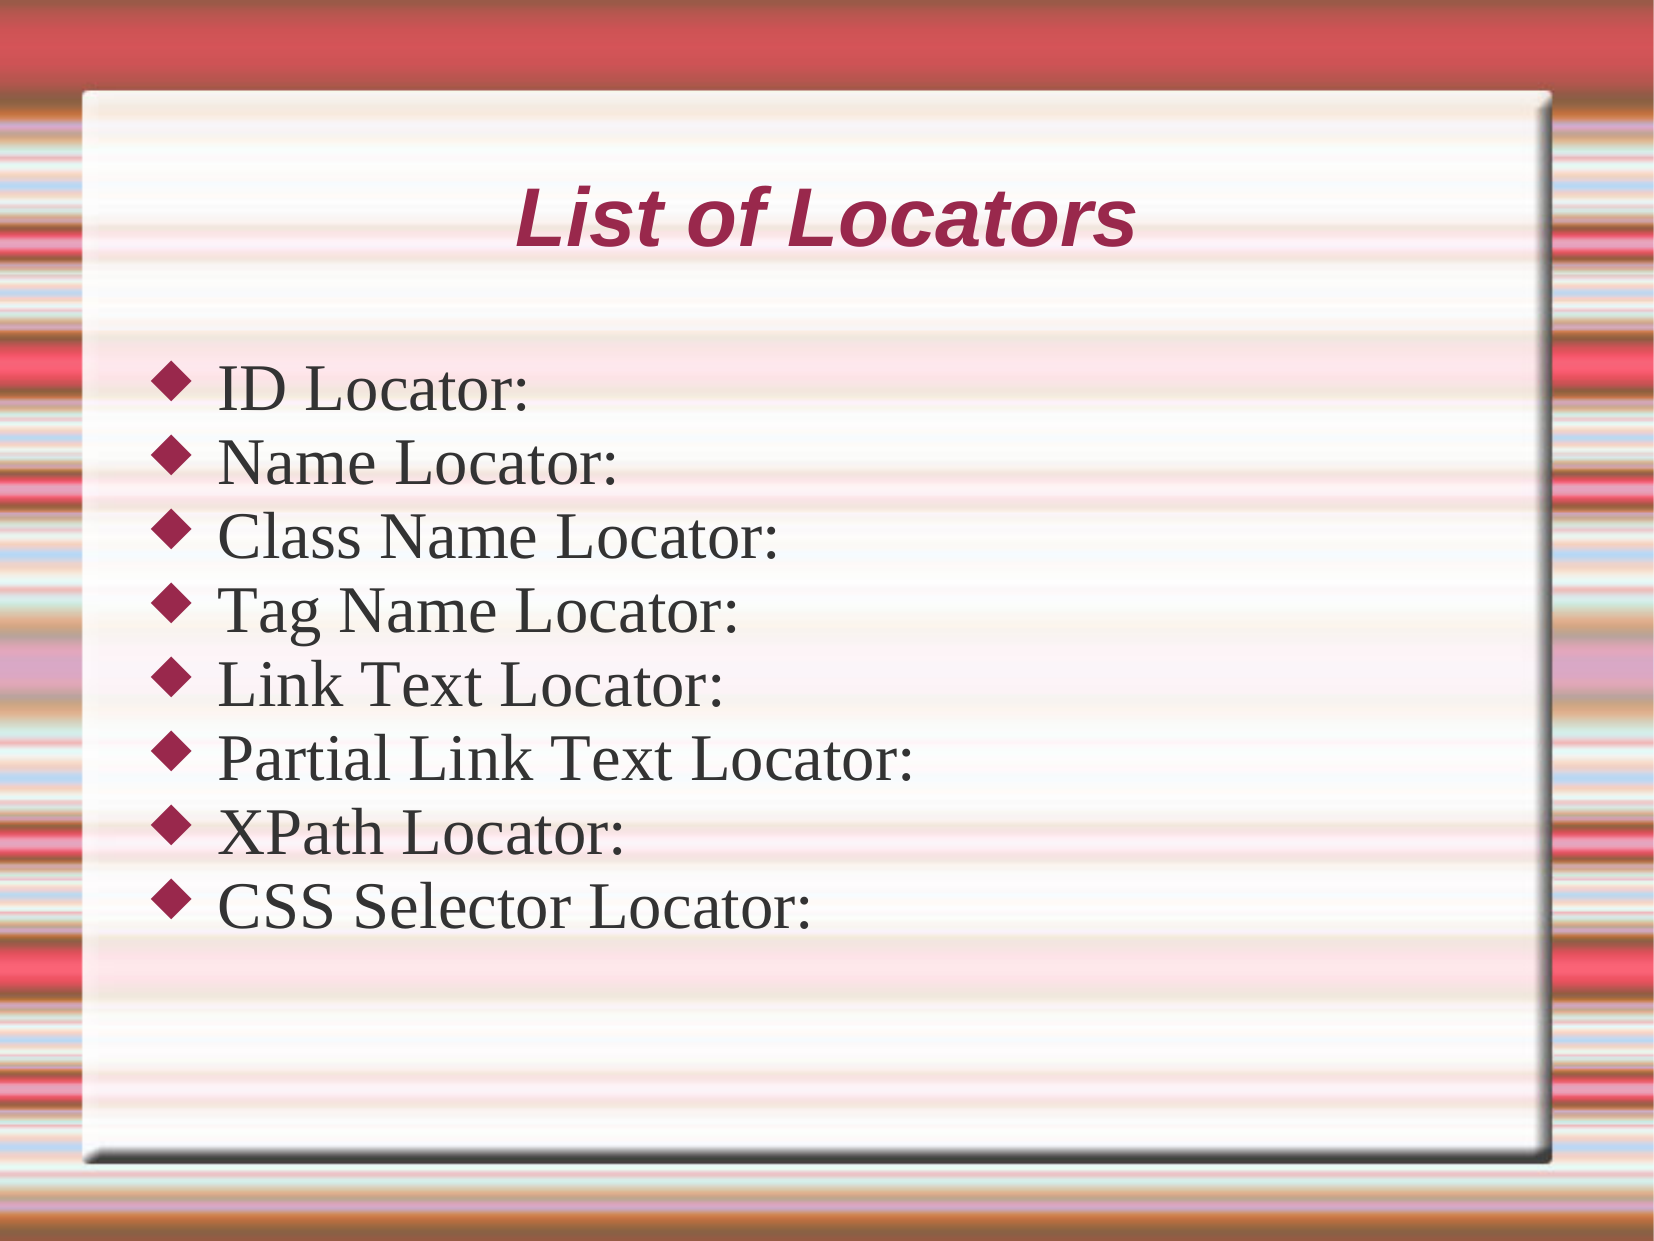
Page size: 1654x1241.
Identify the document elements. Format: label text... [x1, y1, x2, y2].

picture [0, 0, 1654, 1241]
list ID Locator: Name Locator: Class Name Locator: Tag Name Locator: Link Text Locator: Partial Link Text Locator: XPath Locator: CSS Selector Locator: [134, 350, 1516, 1132]
title List of Locators [121, 114, 1534, 322]
